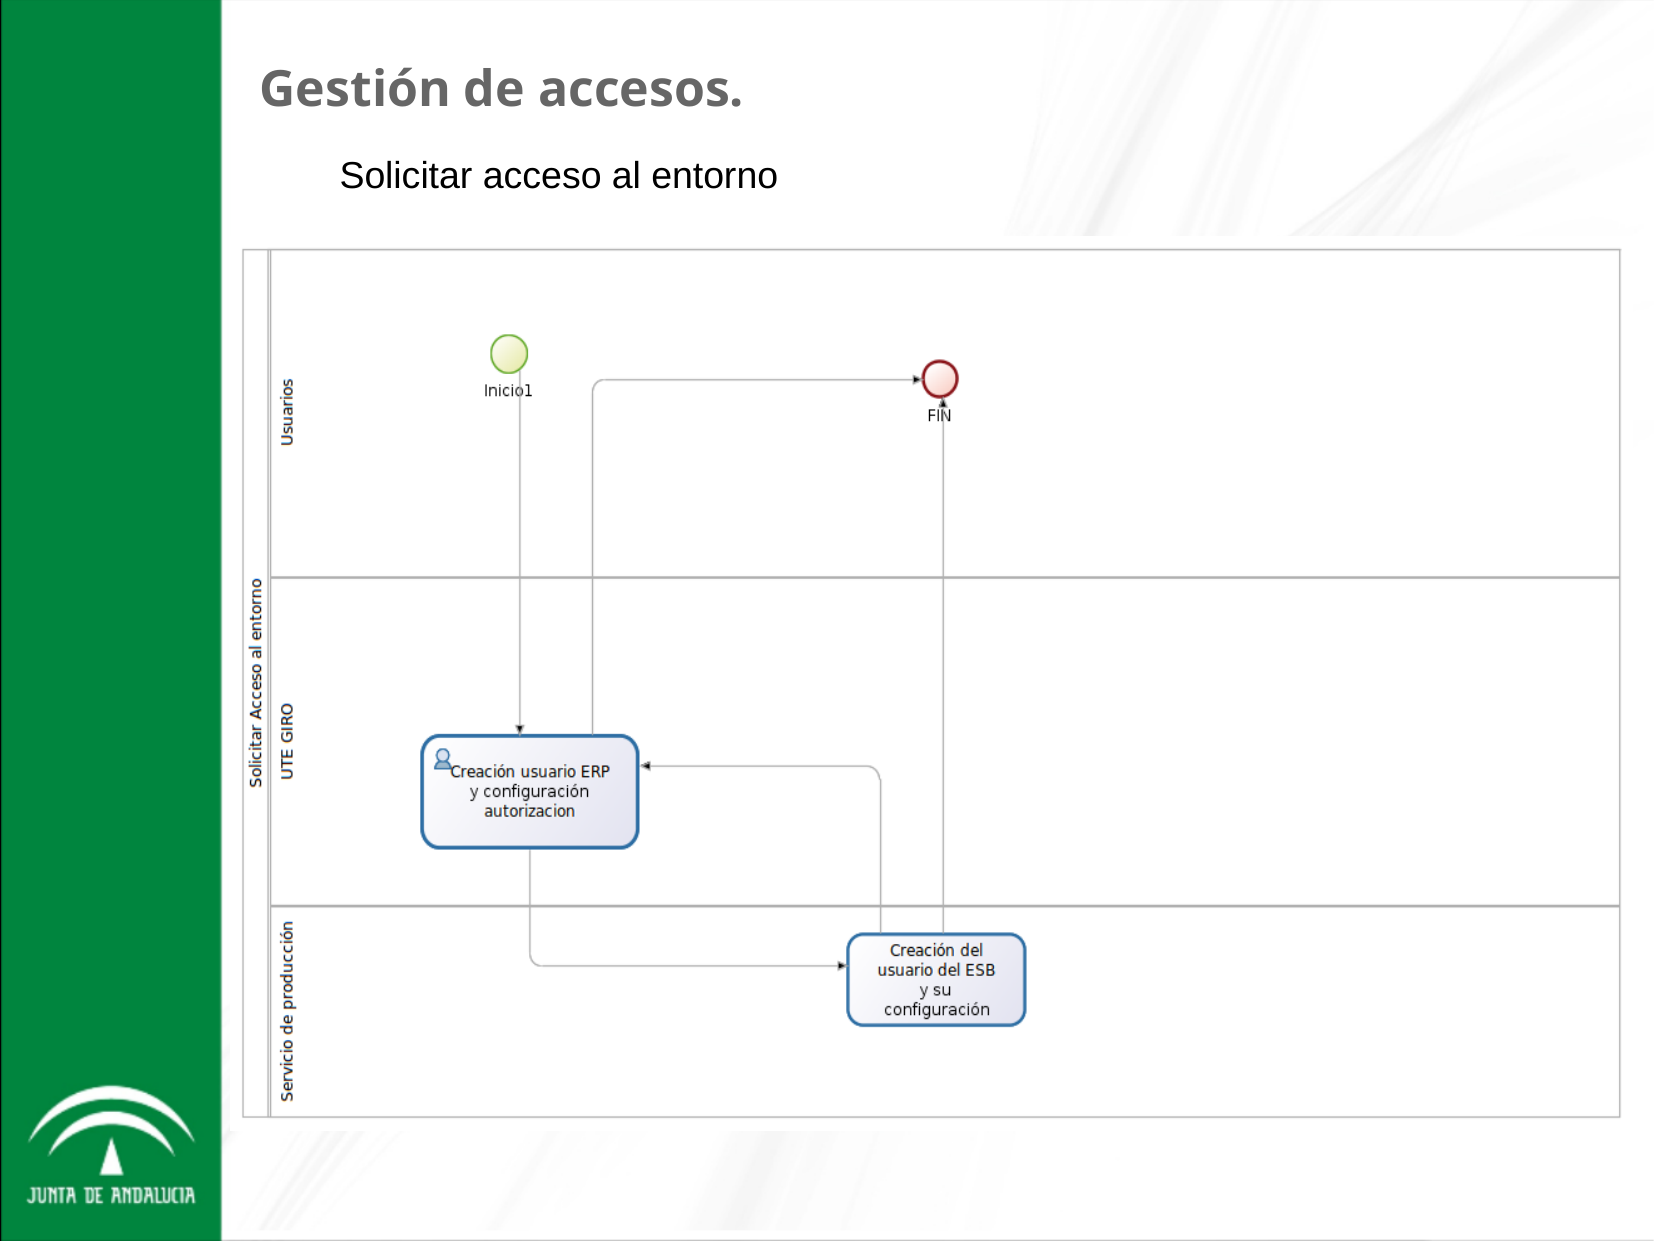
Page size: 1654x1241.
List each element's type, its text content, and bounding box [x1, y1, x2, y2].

text_box Solicitar acceso al entorno [324, 147, 794, 205]
title Gestión de accesos. [259, 37, 1577, 136]
picture [0, 0, 1654, 1241]
